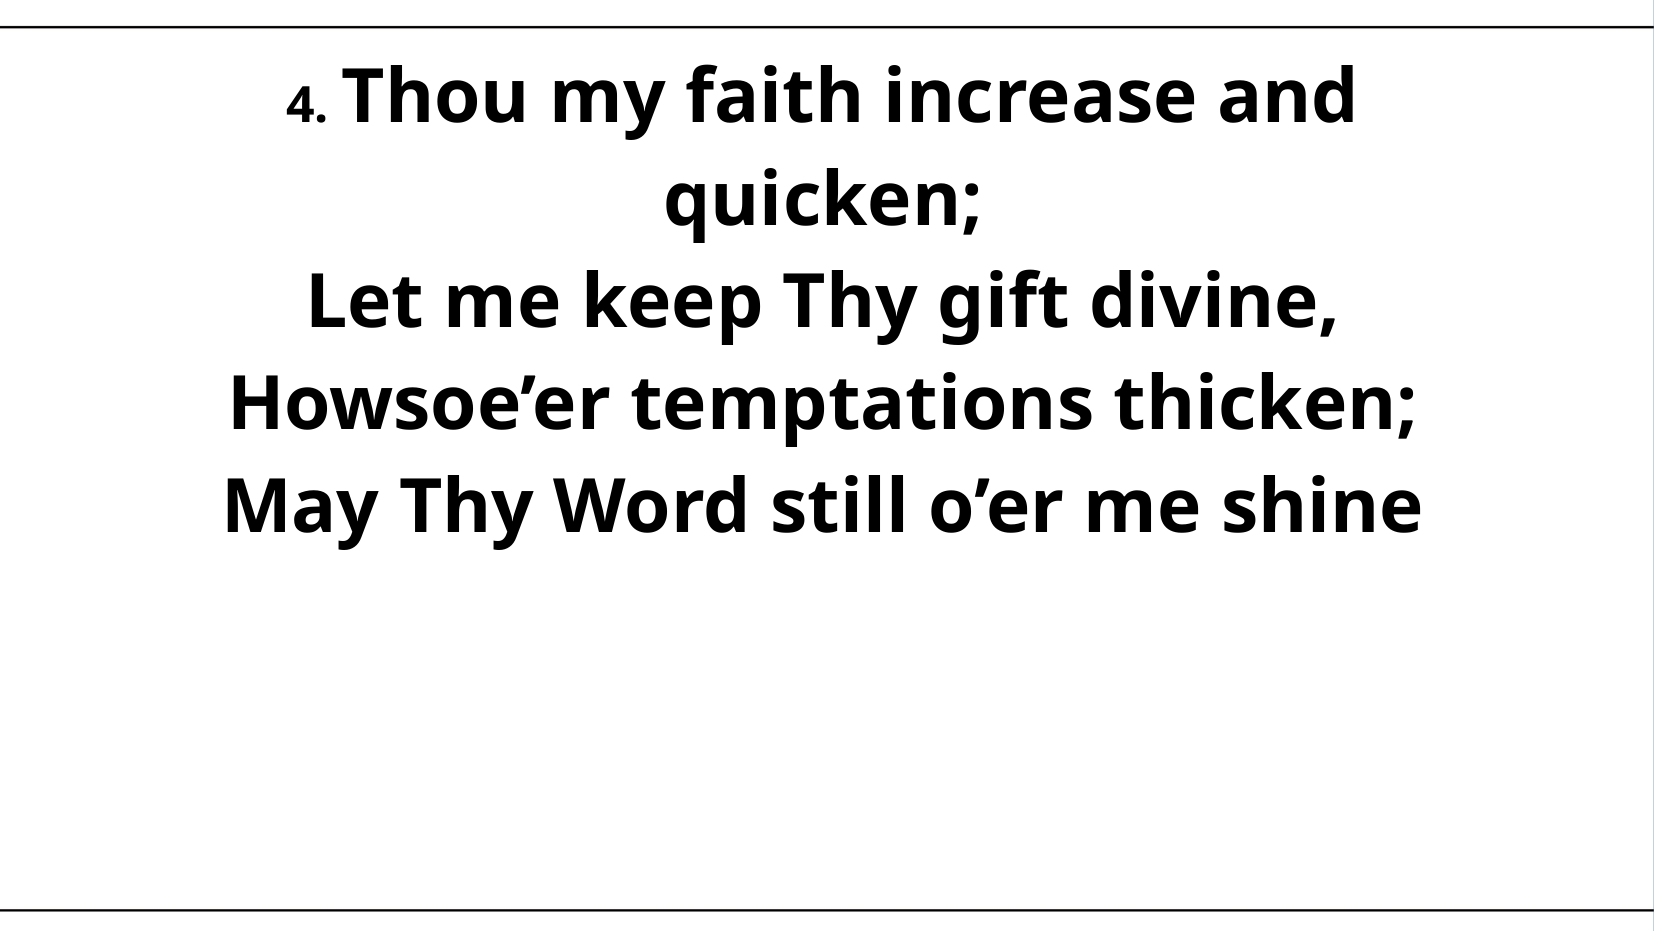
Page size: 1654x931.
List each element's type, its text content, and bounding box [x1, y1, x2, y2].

picture [0, 0, 1654, 931]
text_box 4. Thou my faith increase and quicken; Let me keep Thy gift divine, Howsoe’er temptations thicken; May Thy Word still o’er me shine [103, 35, 1544, 451]
